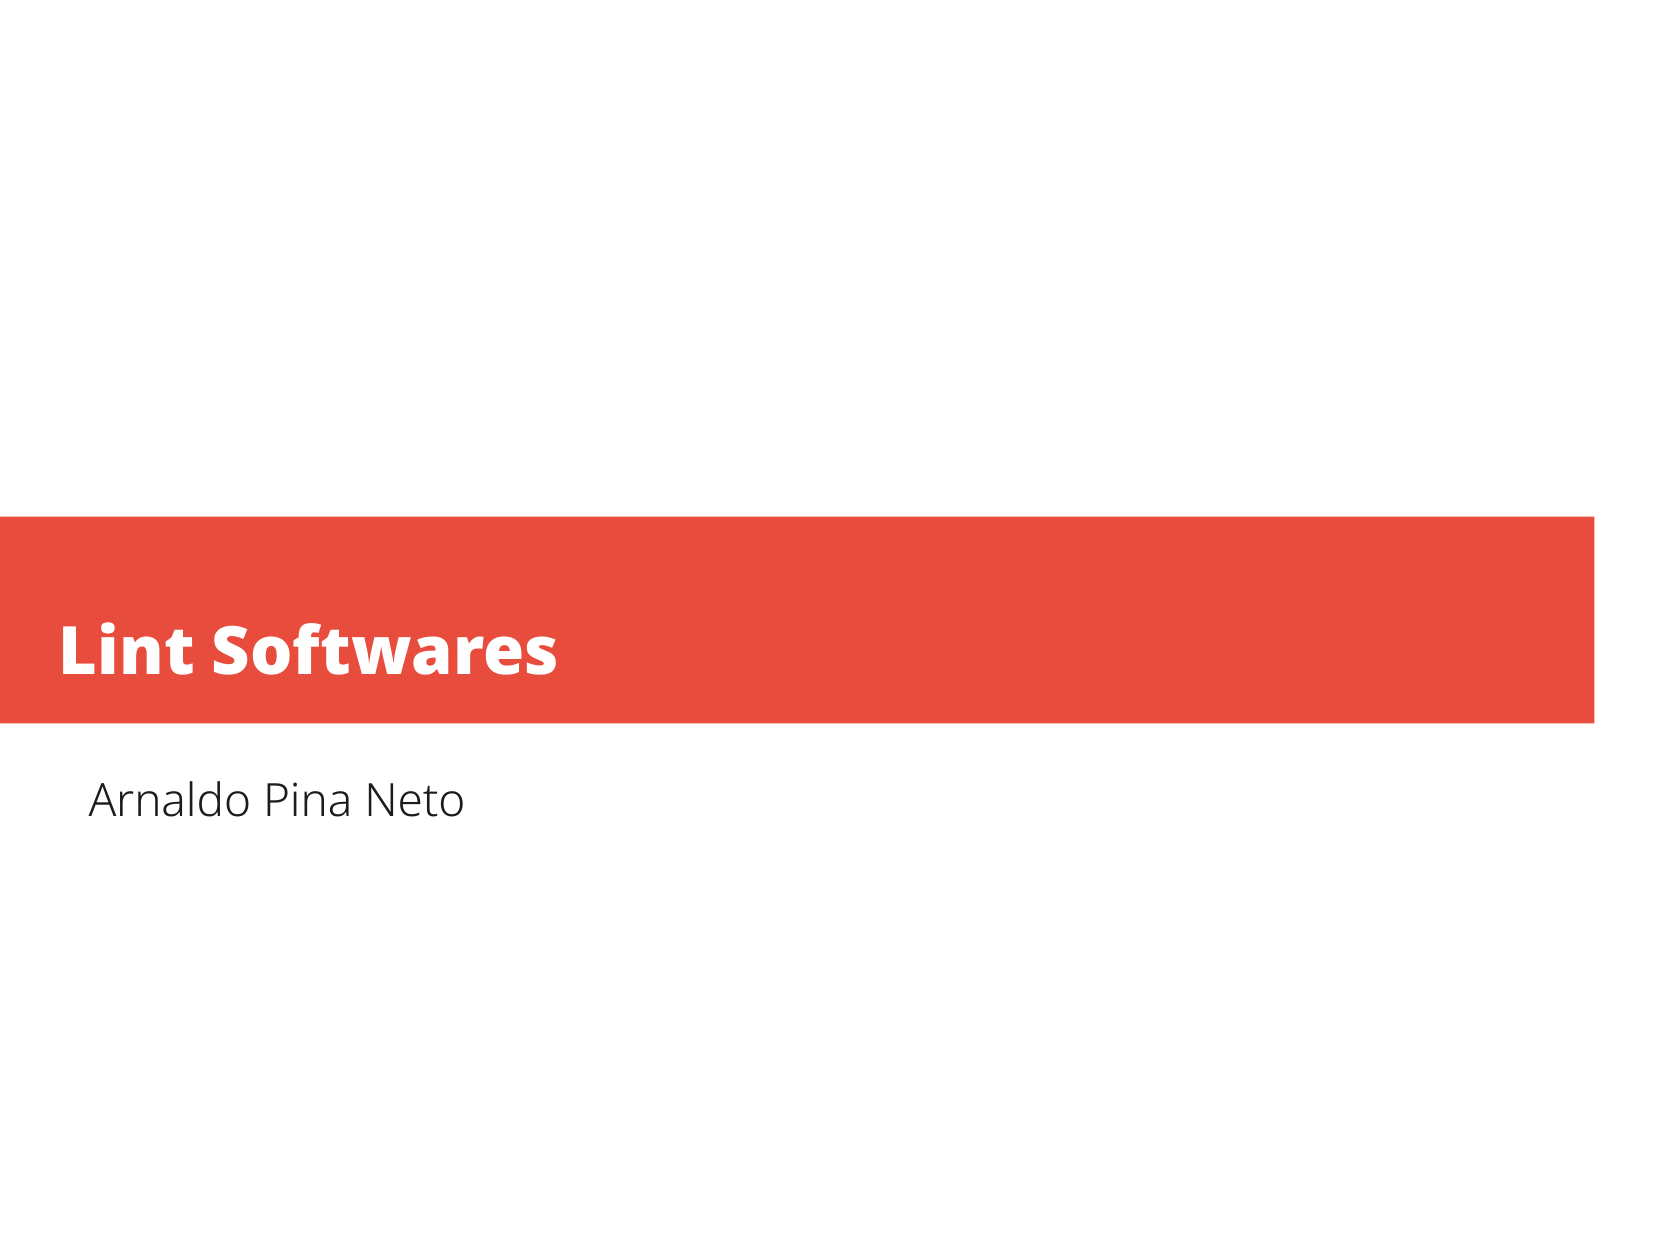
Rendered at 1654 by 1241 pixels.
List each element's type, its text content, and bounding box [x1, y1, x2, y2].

title Lint Softwares [59, 546, 1595, 694]
subtitle Arnaldo Pina Neto [88, 767, 1595, 1182]
